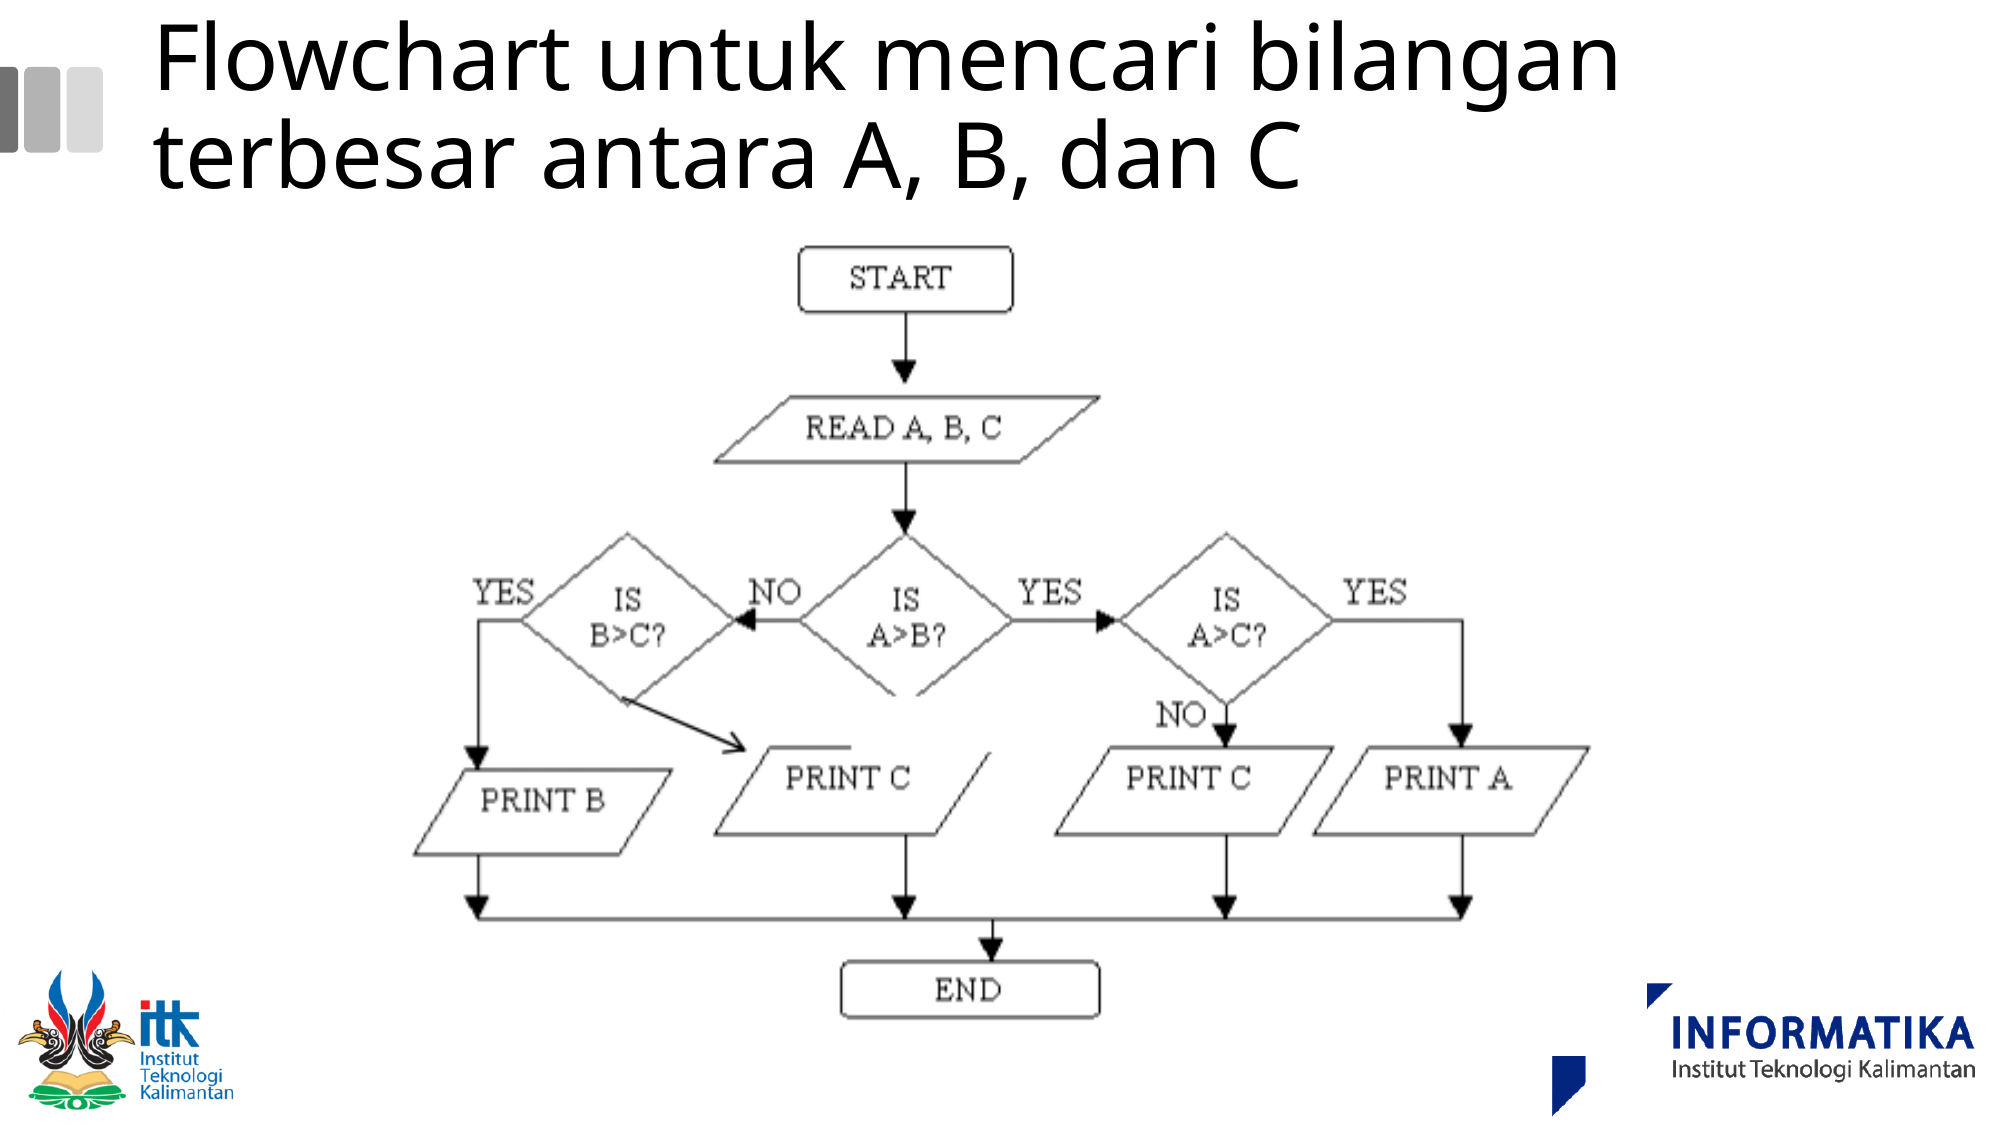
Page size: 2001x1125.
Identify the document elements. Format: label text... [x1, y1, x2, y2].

picture [353, 204, 1976, 1118]
picture [0, 935, 252, 1125]
title Flowchart untuk mencari bilangan terbesar antara A, B, dan C [137, 1, 1863, 219]
